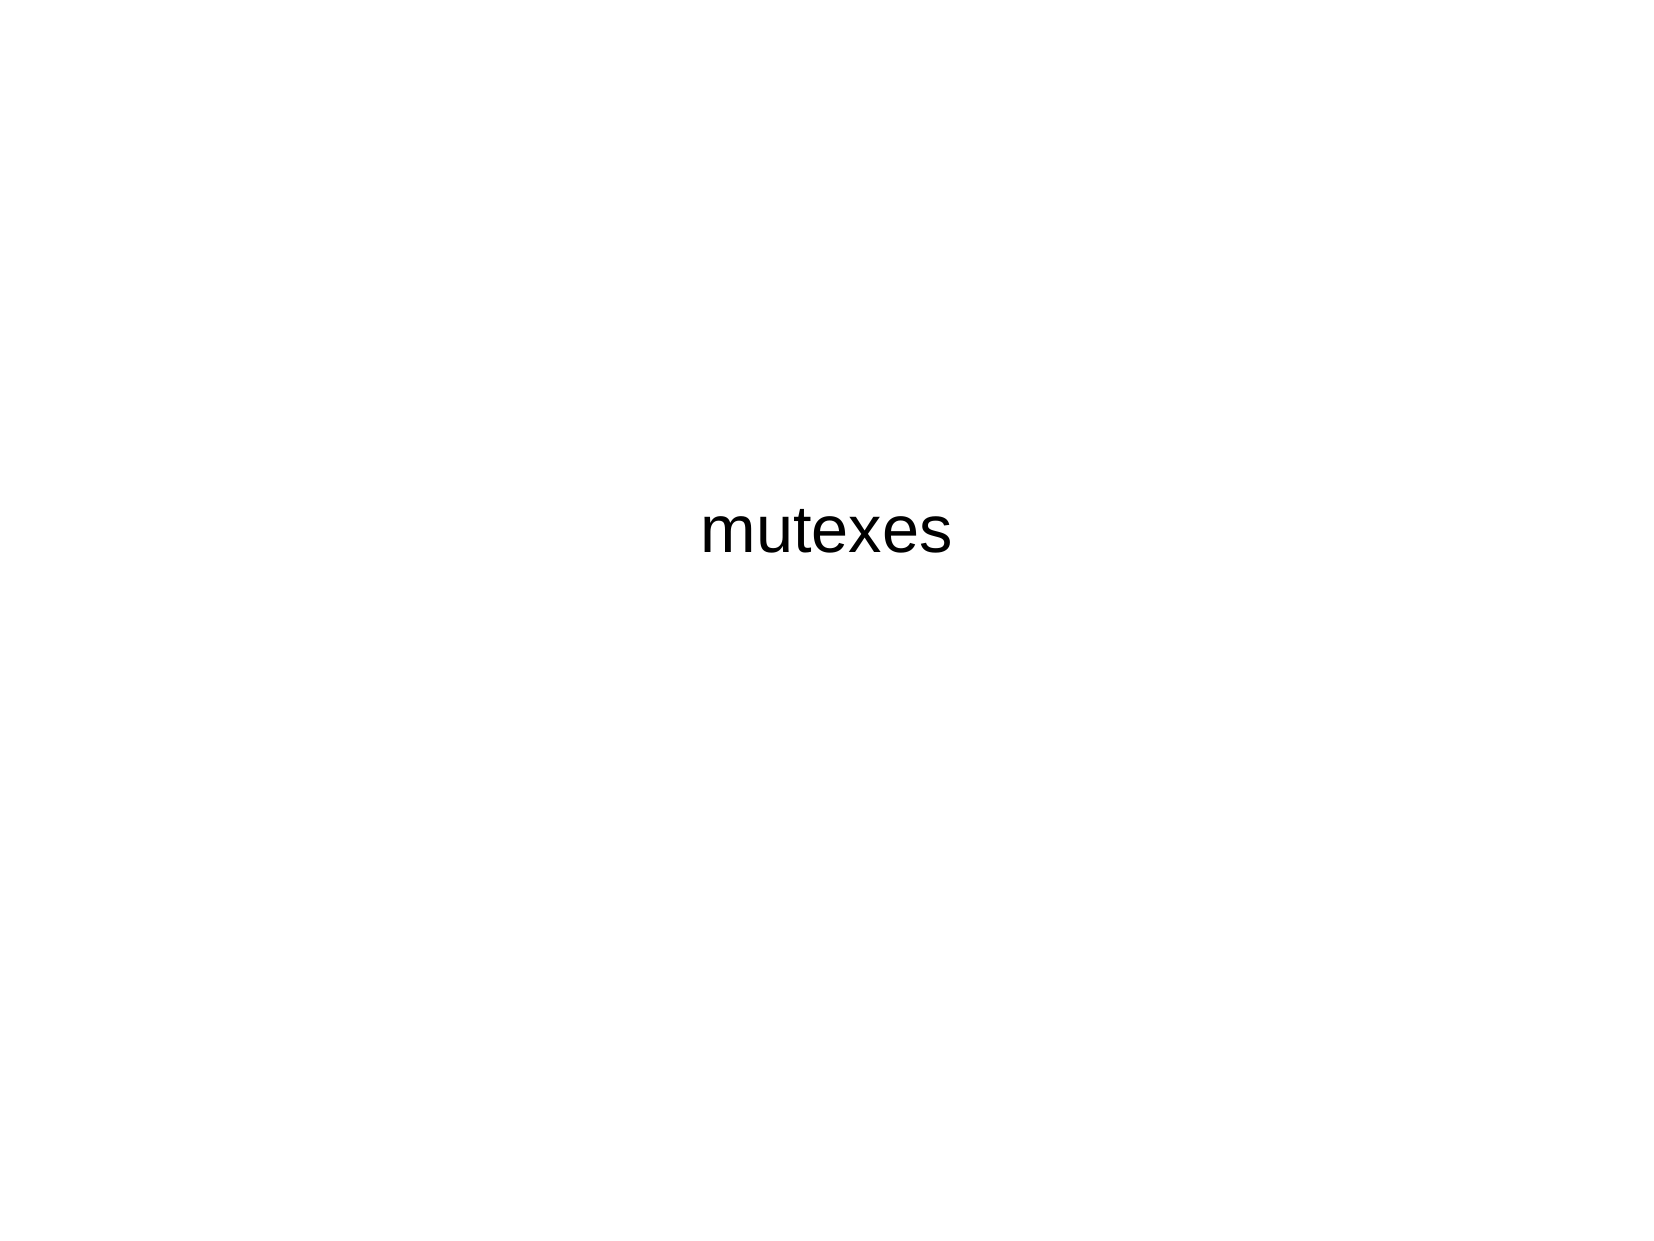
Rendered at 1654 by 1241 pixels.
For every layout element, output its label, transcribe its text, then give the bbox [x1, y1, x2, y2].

subtitle mutexes [82, 49, 1571, 1010]
